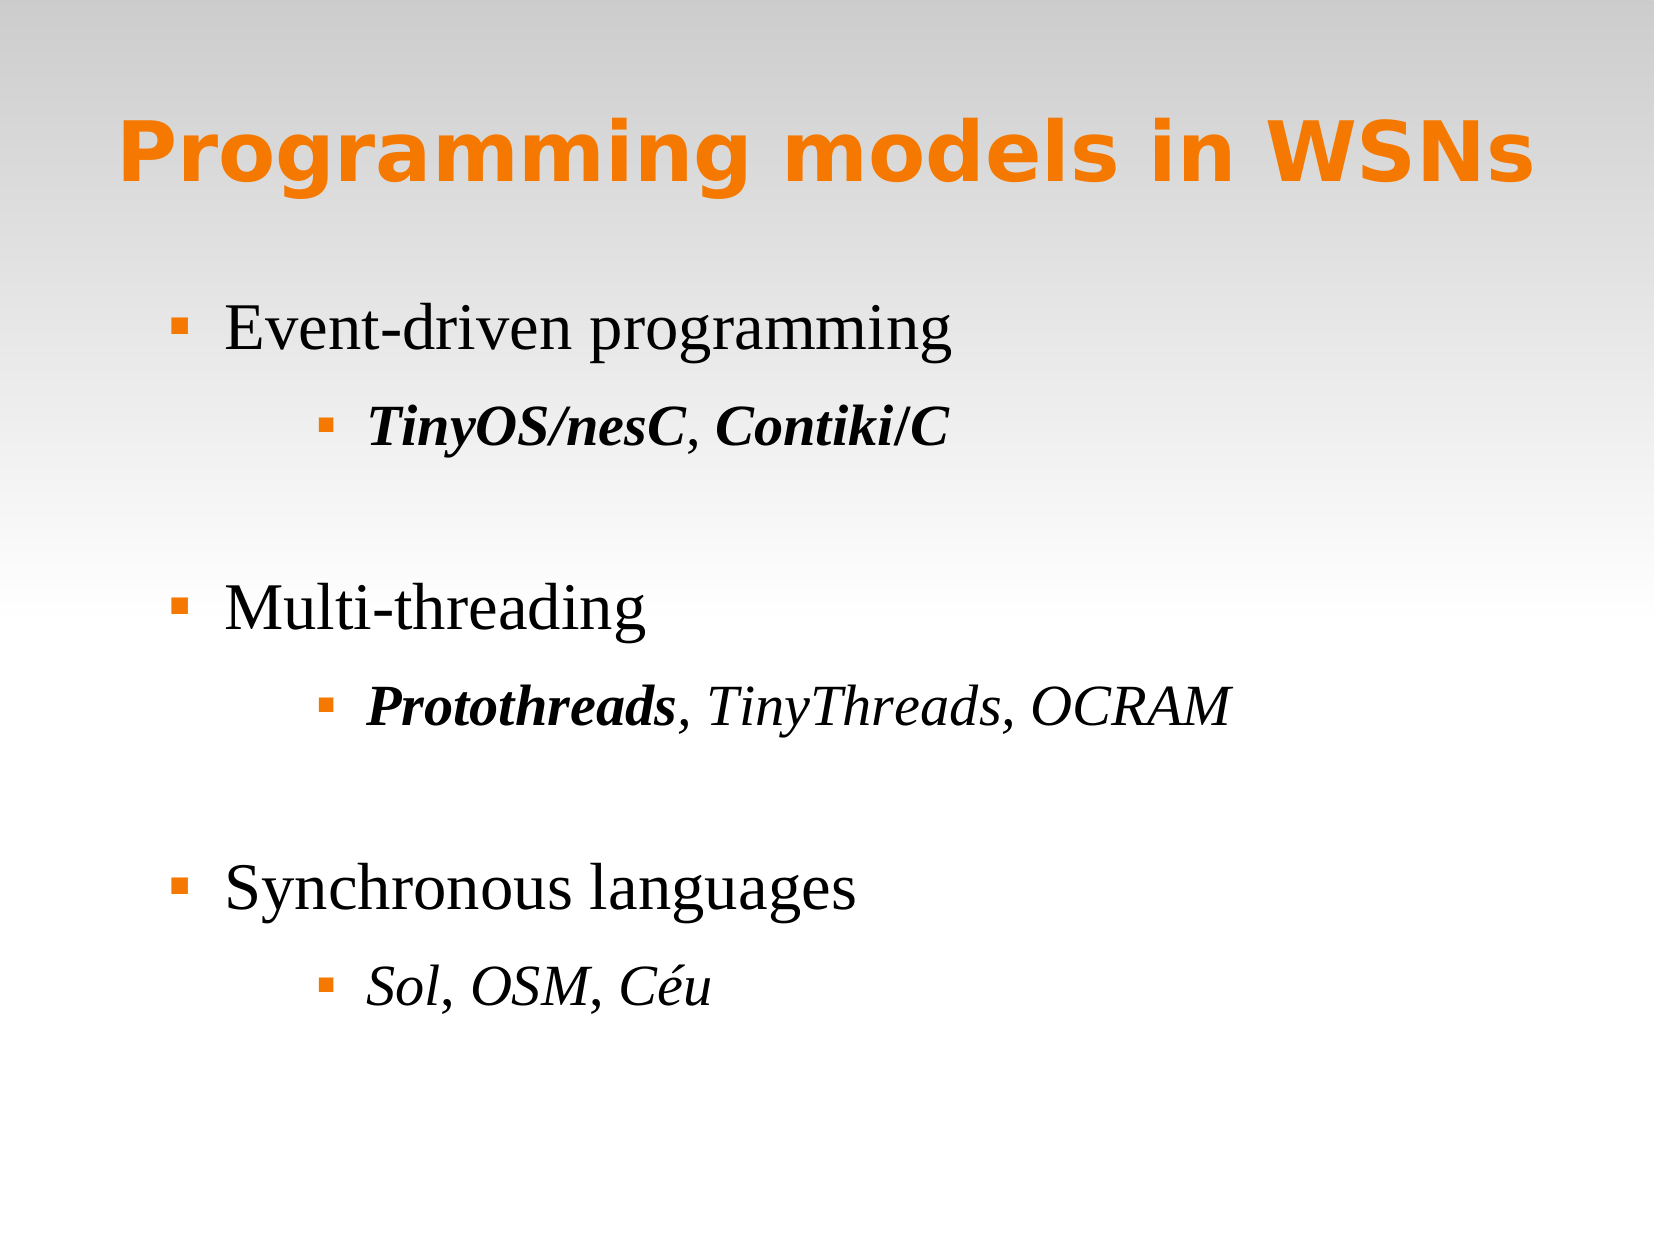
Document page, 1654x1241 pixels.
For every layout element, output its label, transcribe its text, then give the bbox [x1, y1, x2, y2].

title Programming models in WSNs [82, 49, 1571, 257]
list Event-driven programming TinyOS/nesC, Contiki/C Multi-threading Protothreads, TinyThreads, OCRAM Synchronous languages Sol, OSM, Céu [82, 290, 1571, 1109]
